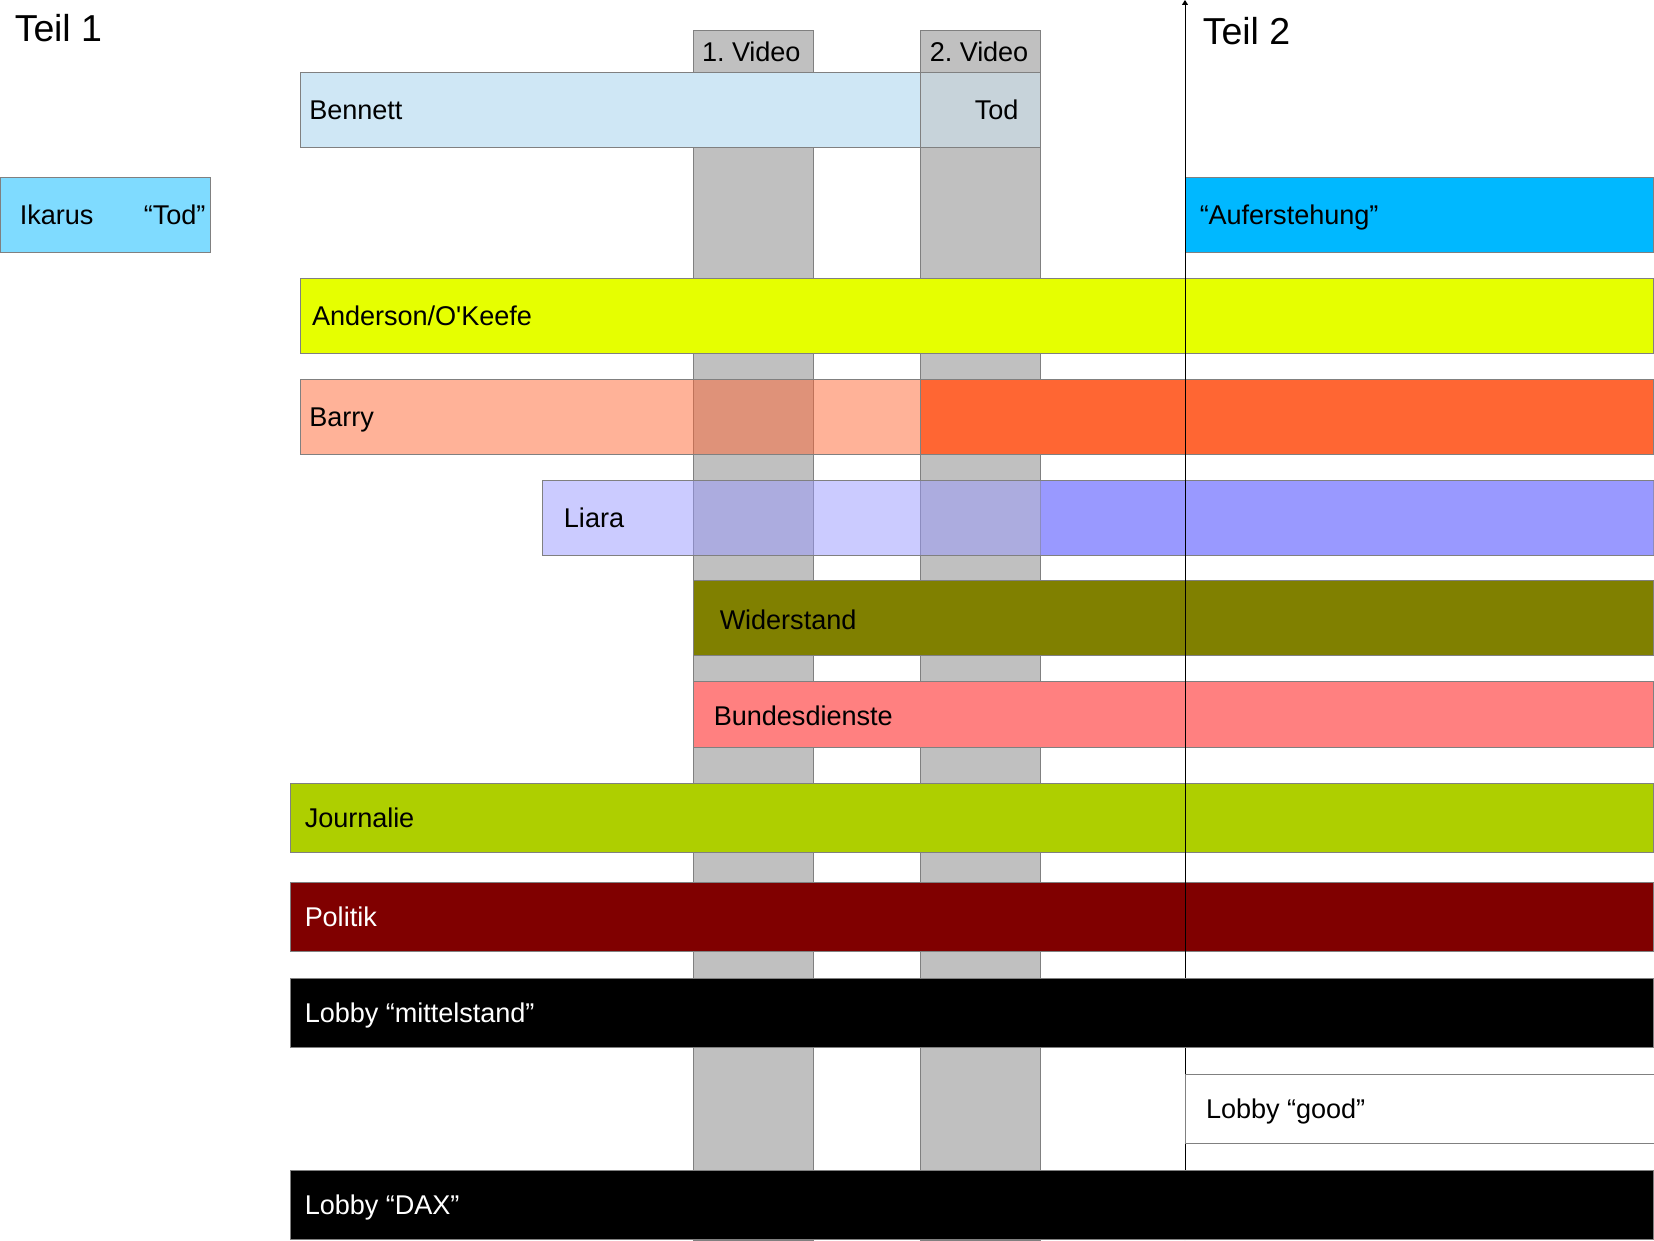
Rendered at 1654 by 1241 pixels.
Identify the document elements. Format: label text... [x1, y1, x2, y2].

text_box Widerstand [705, 597, 872, 643]
text_box Teil 1 [0, 0, 117, 57]
text_box Lobby “good” [1191, 1086, 1381, 1132]
text_box 1. Video [687, 30, 816, 91]
text_box Lobby “DAX” [289, 1182, 475, 1228]
text_box [1186, 480, 1654, 556]
text_box [1185, 1074, 1654, 1144]
text_box Bundesdienste [699, 693, 908, 739]
text_box [290, 72, 1654, 1241]
text_box Journalie [289, 795, 430, 841]
text_box [1186, 278, 1654, 354]
text_box “Tod” [129, 192, 221, 253]
text_box Bennett [294, 87, 418, 133]
text_box 2. Video [915, 30, 1044, 91]
text_box Liara [549, 495, 639, 542]
text_box [1186, 681, 1654, 748]
text_box Barry [294, 394, 389, 440]
text_box Tod [960, 91, 1034, 148]
text_box [1186, 177, 1654, 253]
text_box [1186, 783, 1654, 853]
text_box [0, 177, 211, 253]
text_box Lobby “mittelstand” [289, 990, 550, 1036]
text_box Anderson/O'Keefe [297, 294, 547, 340]
text_box [1186, 882, 1654, 952]
text_box Politik [289, 894, 392, 941]
text_box Ikarus [5, 192, 109, 238]
text_box [1186, 379, 1654, 455]
text_box “Auferstehung” [1185, 192, 1394, 253]
text_box [1186, 580, 1654, 656]
text_box Teil 2 [1188, 3, 1306, 61]
